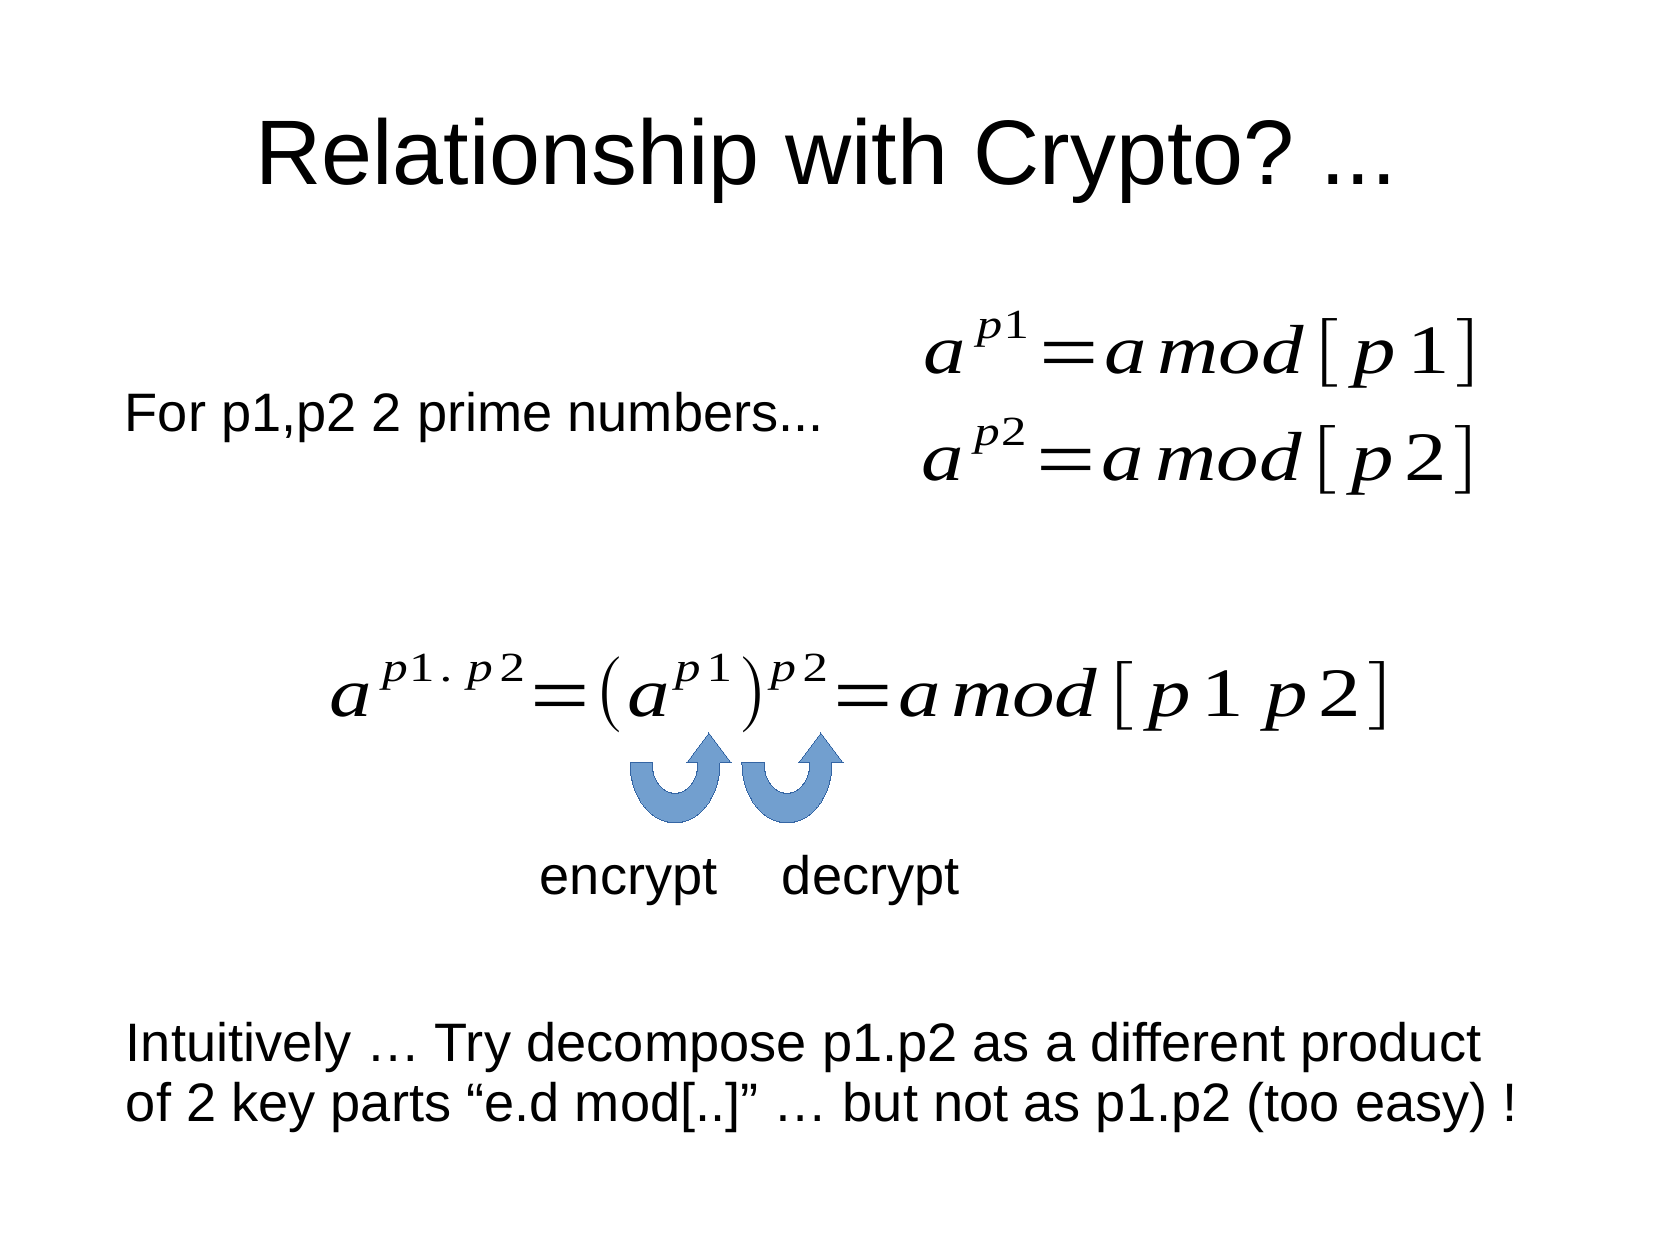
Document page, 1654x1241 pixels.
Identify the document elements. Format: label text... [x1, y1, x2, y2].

text_box encrypt [525, 837, 733, 914]
chart [902, 300, 1501, 389]
chart [307, 642, 1411, 734]
text_box decrypt [767, 837, 975, 914]
chart [900, 406, 1499, 496]
title Relationship with Crypto? ... [82, 49, 1571, 257]
text_box Intuitively … Try decompose p1.p2 as a different product of 2 key parts “e.d mod[..]” … but not as p1.p2 (too easy) ! [111, 1005, 1591, 1141]
text_box For p1,p2 2 prime numbers... [109, 374, 841, 451]
text_box [630, 732, 732, 823]
text_box [741, 732, 844, 823]
